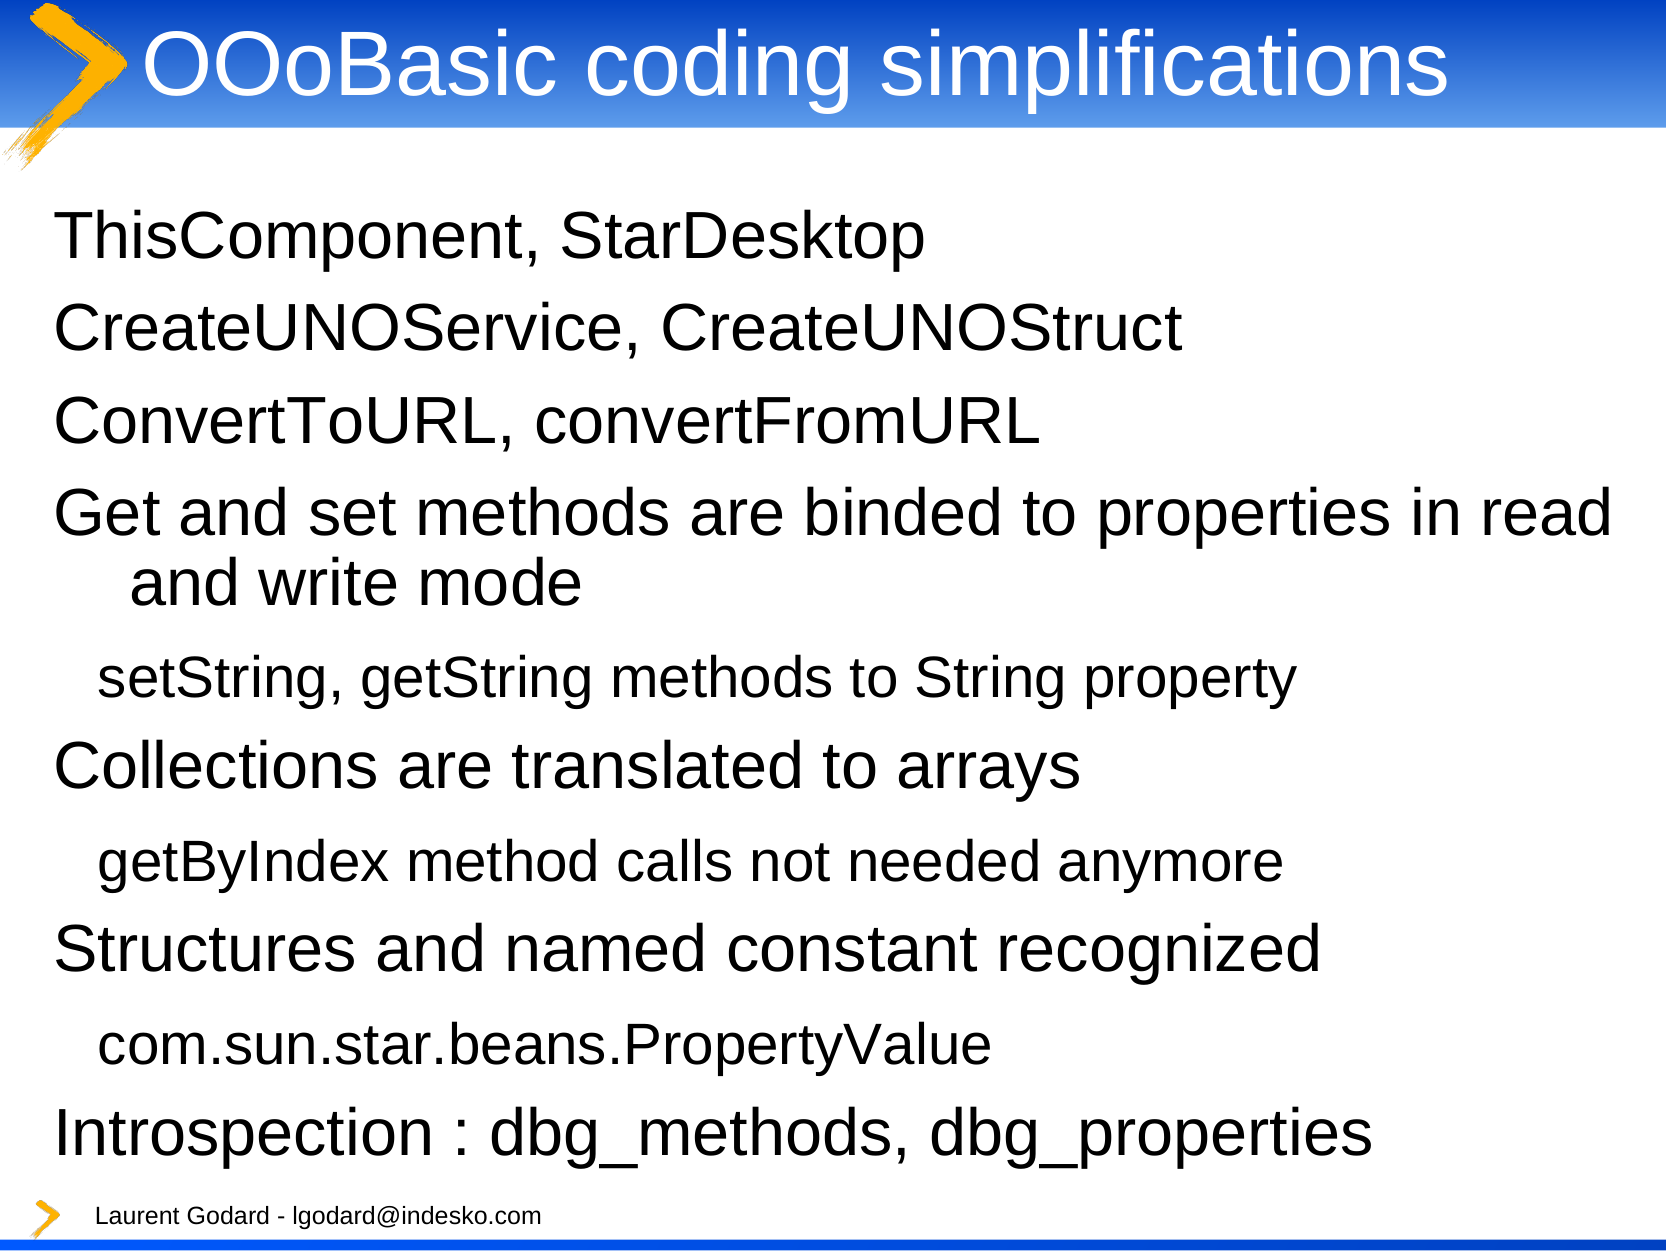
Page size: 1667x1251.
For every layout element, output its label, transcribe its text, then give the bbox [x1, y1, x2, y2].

title OOoBasic coding simplifications [137, 0, 1654, 174]
picture [2, 2, 128, 172]
picture [29, 1200, 60, 1241]
list ThisComponent, StarDesktop CreateUNOService, CreateUNOStruct ConvertToURL, convertFromURL Get and set methods are binded to properties in read and write mode setString, getString methods to String property Collections are translated to arrays getByIndex method calls not needed anymore Structures and named constant recognized com.sun.star.beans.PropertyValue Introspection : dbg_methods, dbg_properties [0, 202, 1654, 1175]
